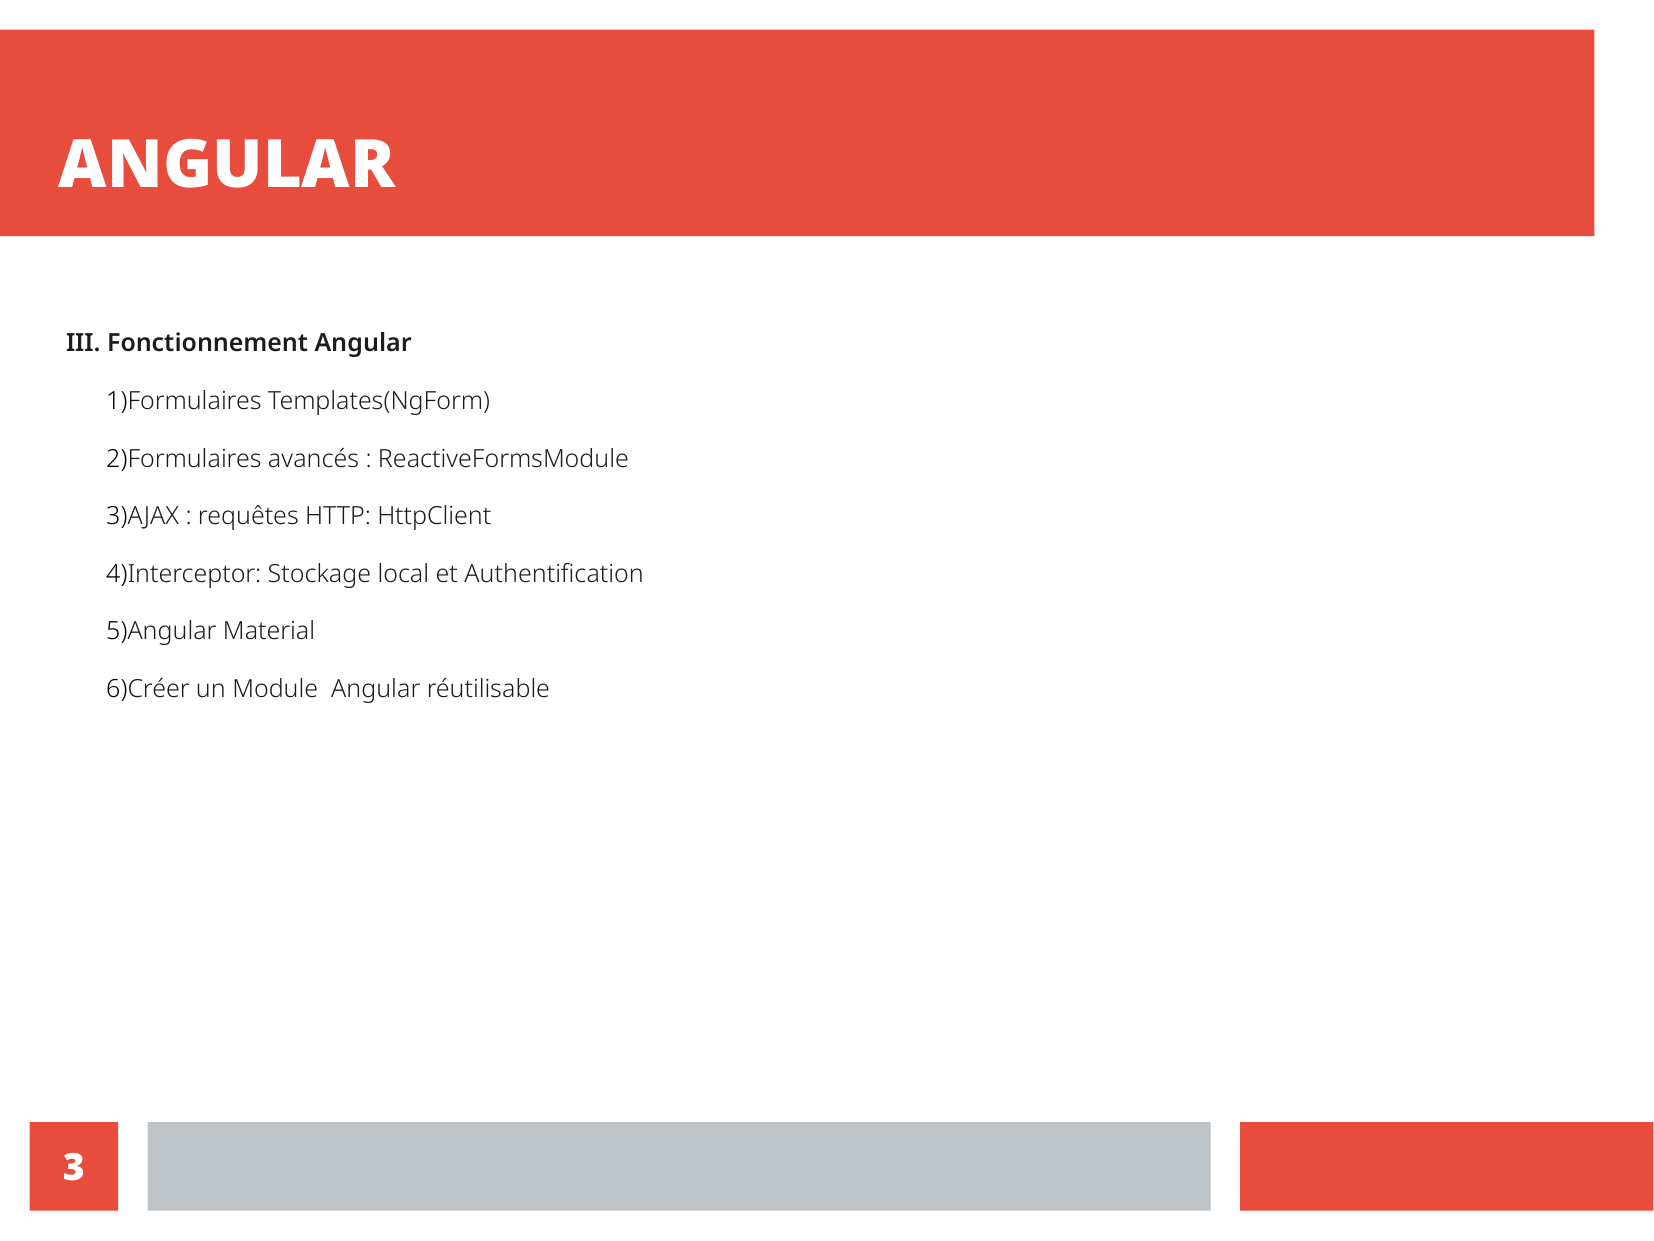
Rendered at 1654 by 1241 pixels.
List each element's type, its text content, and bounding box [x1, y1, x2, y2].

title ANGULAR [59, 59, 1595, 207]
list III. Fonctionnement Angular Formulaires Templates(NgForm) Formulaires avancés : ReactiveFormsModule AJAX : requêtes HTTP: HttpClient Interceptor: Stockage local et Authentification Angular Material Créer un Module Angular réutilisable [59, 324, 1565, 1093]
